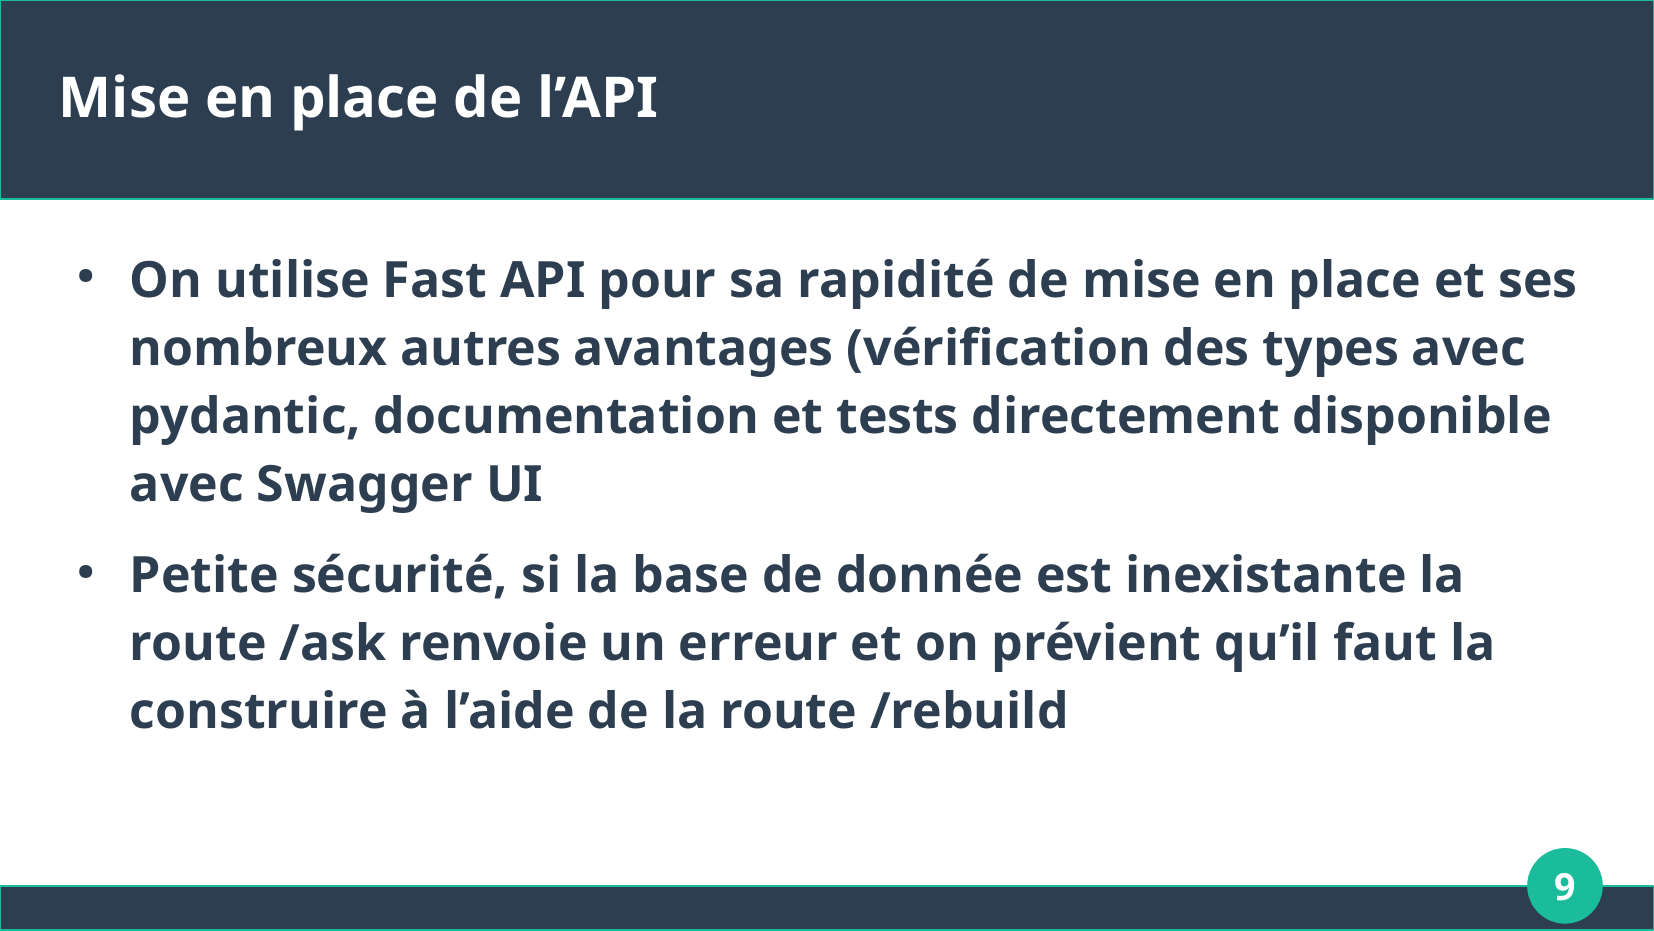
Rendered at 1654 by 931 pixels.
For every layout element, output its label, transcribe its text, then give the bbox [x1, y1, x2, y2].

title Mise en place de l’API [59, 37, 1595, 155]
list On utilise Fast API pour sa rapidité de mise en place et ses nombreux autres avantages (vérification des types avec pydantic, documentation et tests directement disponible avec Swagger UI Petite sécurité, si la base de donnée est inexistante la route /ask renvoie un erreur et on prévient qu’il faut la construire à l’aide de la route /rebuild [59, 243, 1595, 864]
